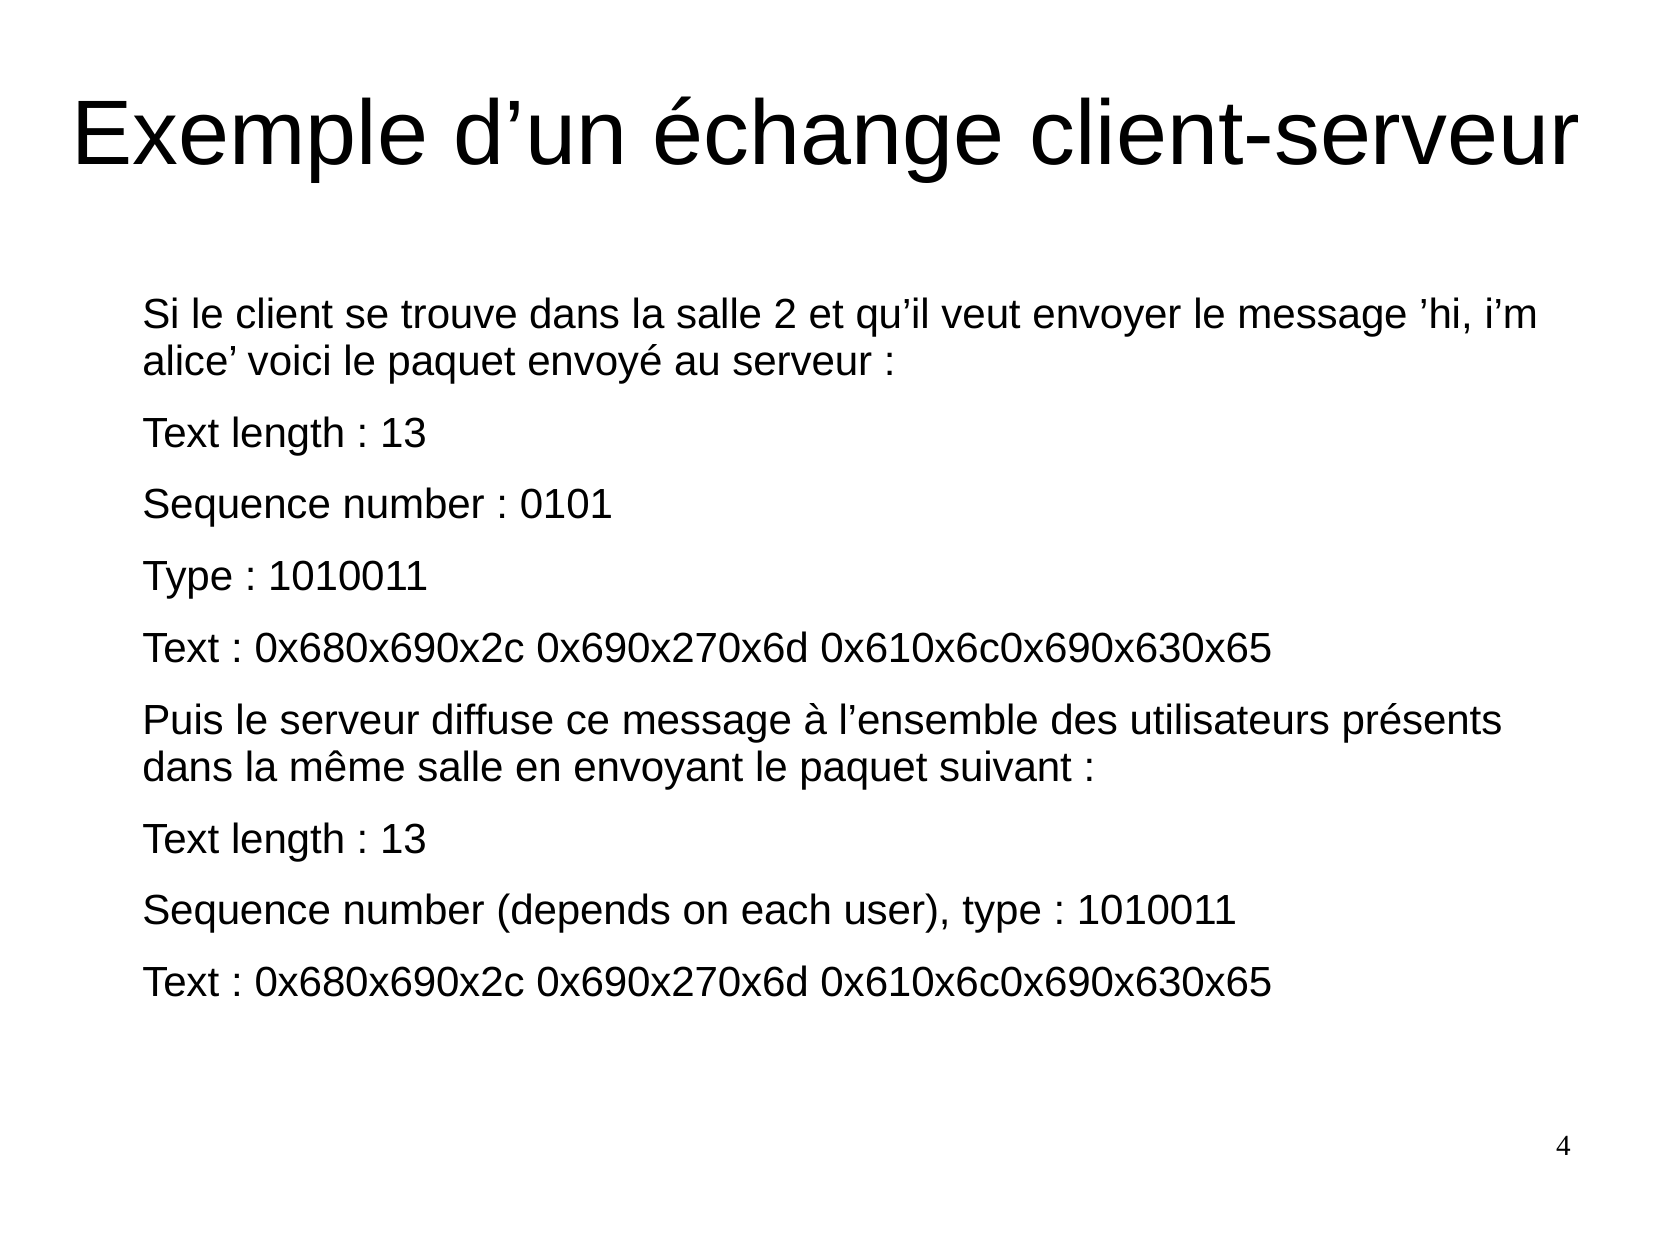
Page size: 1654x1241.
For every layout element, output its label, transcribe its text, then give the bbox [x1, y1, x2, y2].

title Exemple d’un échange client-serveur [23, 29, 1630, 237]
list Si le client se trouve dans la salle 2 et qu’il veut envoyer le message ’hi, i’m alice’ voici le paquet envoyé au serveur : Text length : 13 Sequence number : 0101 Type : 1010011 Text : 0x680x690x2c 0x690x270x6d 0x610x6c0x690x630x65 Puis le serveur diffuse ce message à l’ensemble des utilisateurs présents dans la même salle en envoyant le paquet suivant : Text length : 13 Sequence number (depends on each user), type : 1010011 Text : 0x680x690x2c 0x690x270x6d 0x610x6c0x690x630x65 [82, 290, 1571, 1010]
